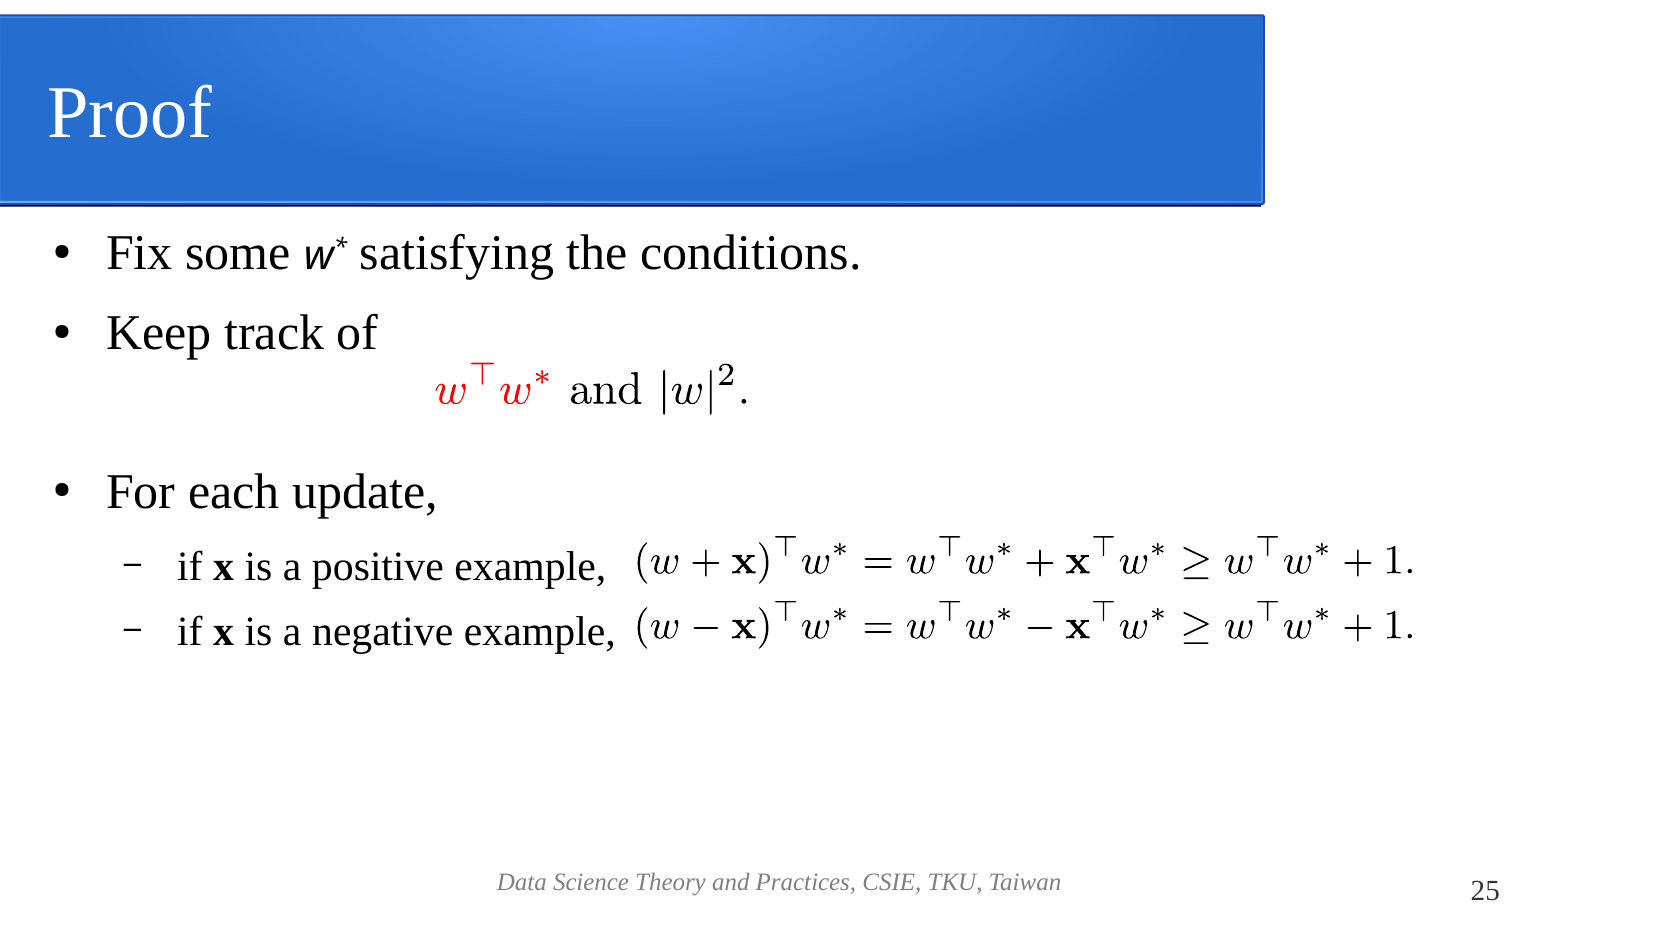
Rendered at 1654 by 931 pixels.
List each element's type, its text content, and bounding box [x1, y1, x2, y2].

picture [633, 536, 1413, 584]
picture [434, 362, 747, 416]
picture [633, 601, 1413, 649]
list Fix some w* satisfying the conditions. Keep track of For each update, if x is a positive example, if x is a negative example, [35, 224, 1524, 764]
title Proof [47, 35, 1199, 189]
